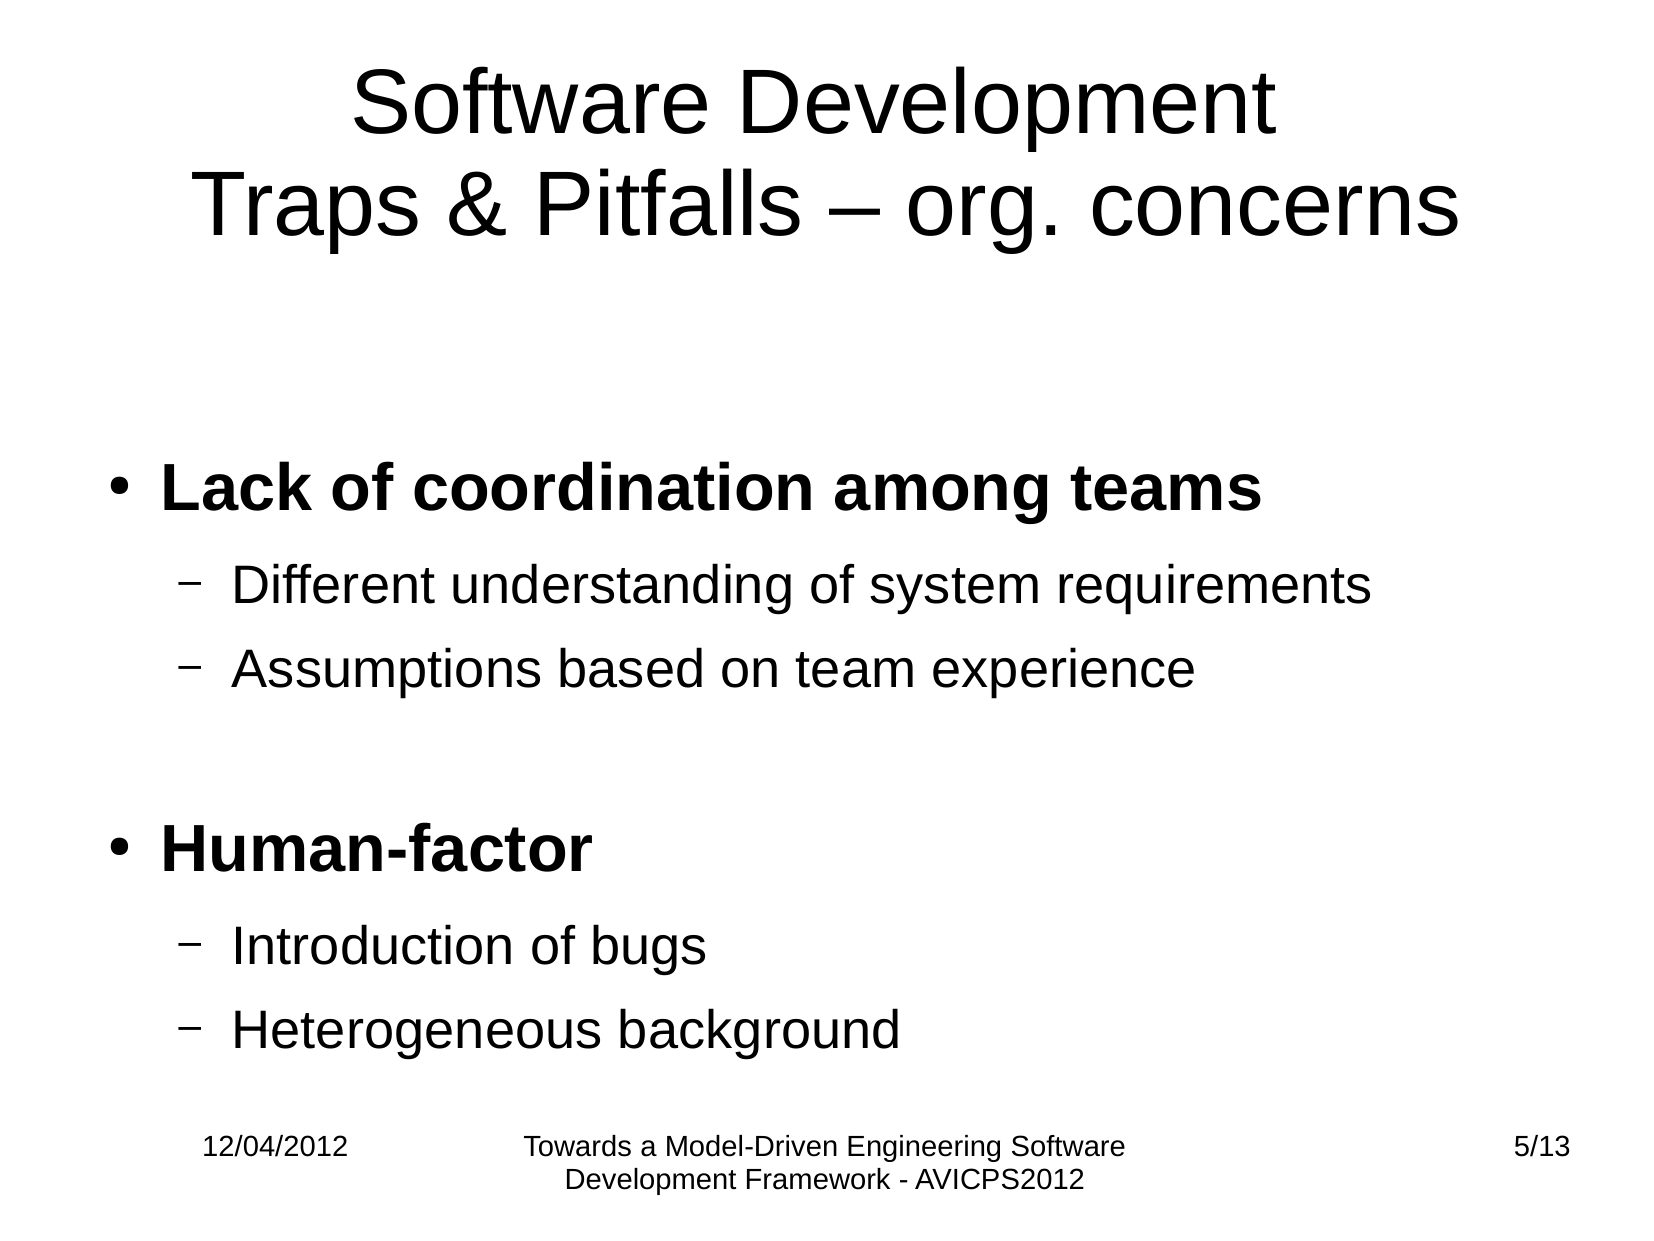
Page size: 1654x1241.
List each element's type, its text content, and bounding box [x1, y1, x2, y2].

list Lack of coordination among teams Different understanding of system requirements Assumptions based on team experience Human-factor Introduction of bugs Heterogeneous background [89, 345, 1546, 1066]
title Software Development Traps & Pitfalls – org. concerns [82, 49, 1571, 257]
